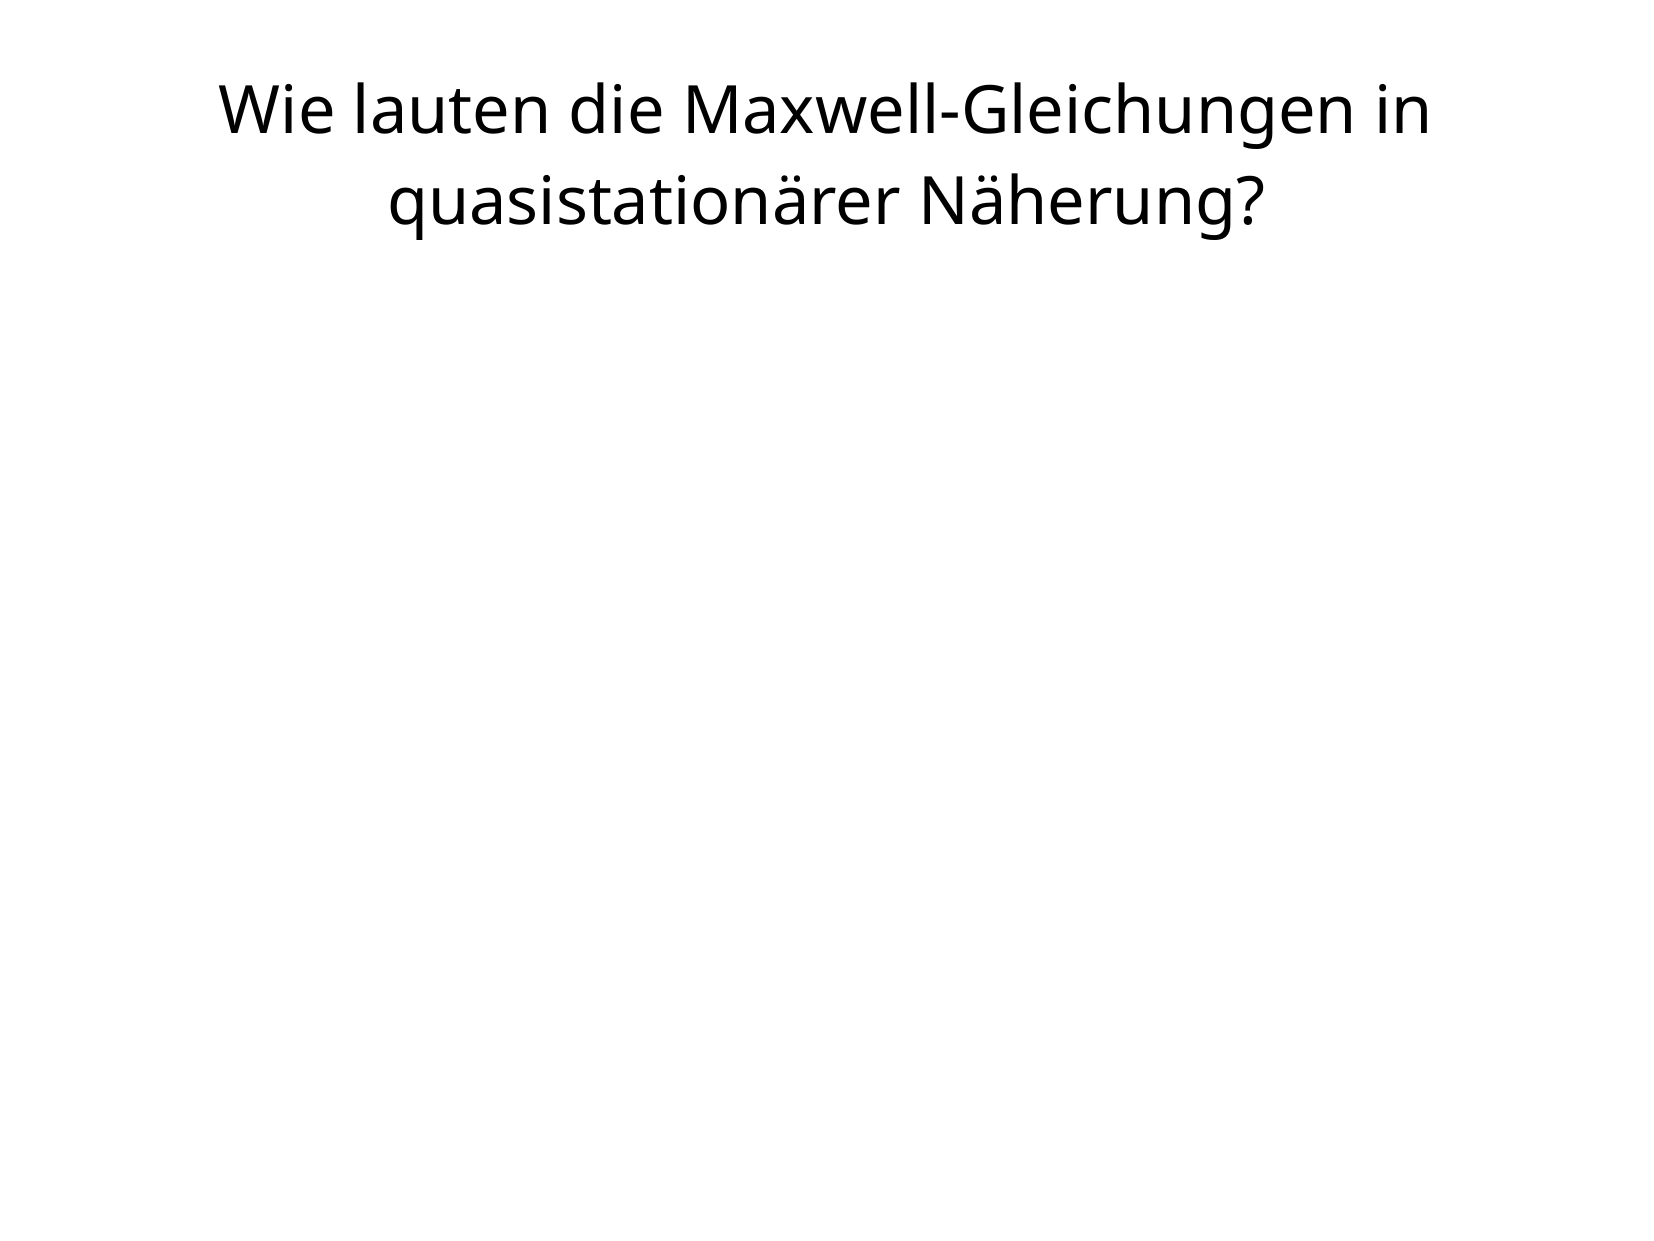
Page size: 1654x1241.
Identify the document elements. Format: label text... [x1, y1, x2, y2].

title Wie lauten die Maxwell-Gleichungen in quasistationärer Näherung? [82, 49, 1571, 257]
